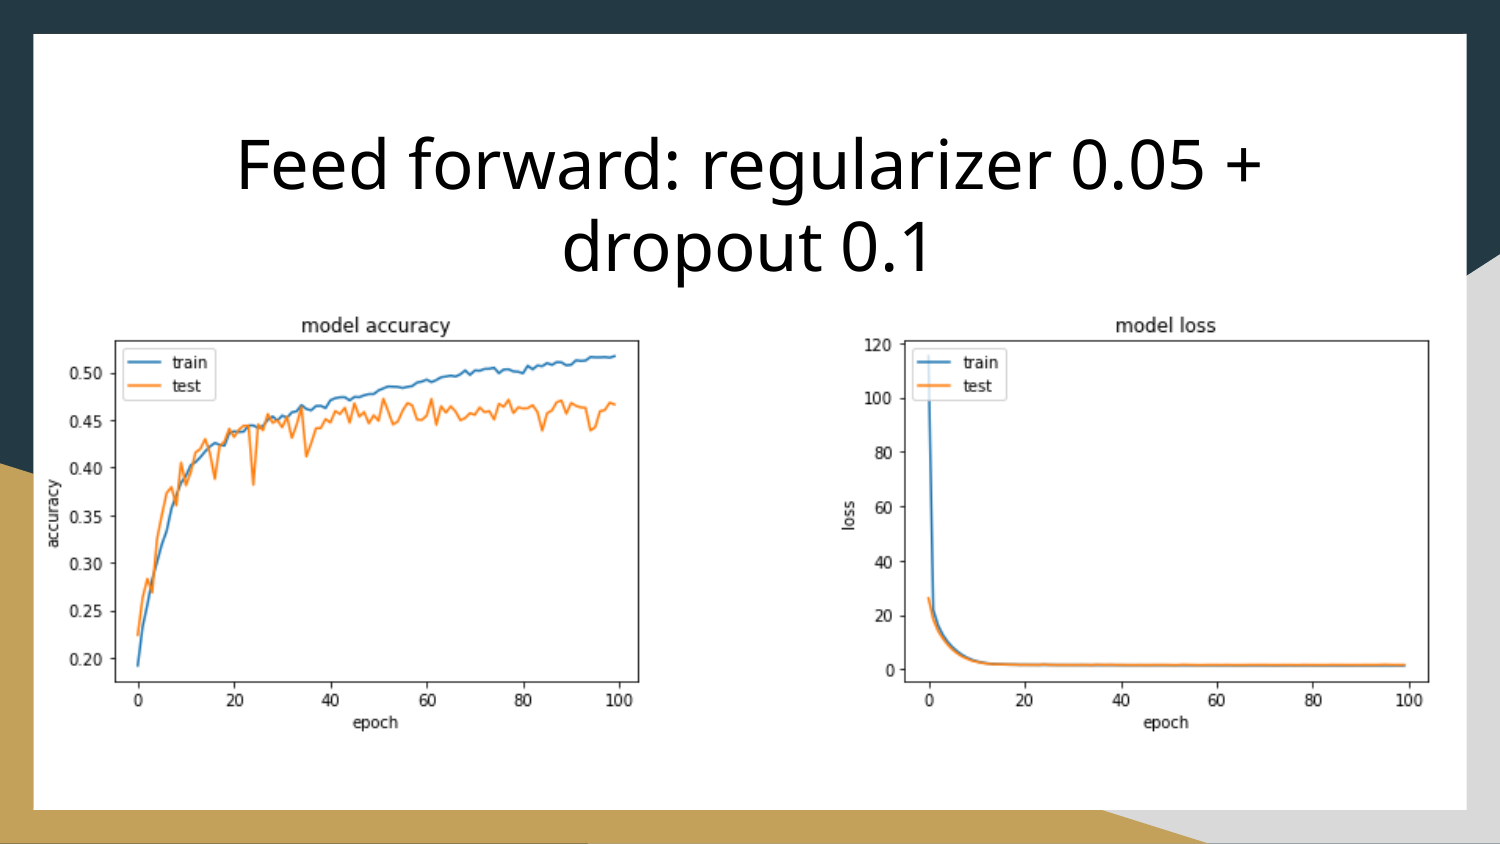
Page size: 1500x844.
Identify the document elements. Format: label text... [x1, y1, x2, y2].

picture [35, 306, 649, 741]
title Feed forward: regularizer 0.05 + dropout 0.1 [134, 105, 1366, 262]
picture [831, 306, 1439, 741]
